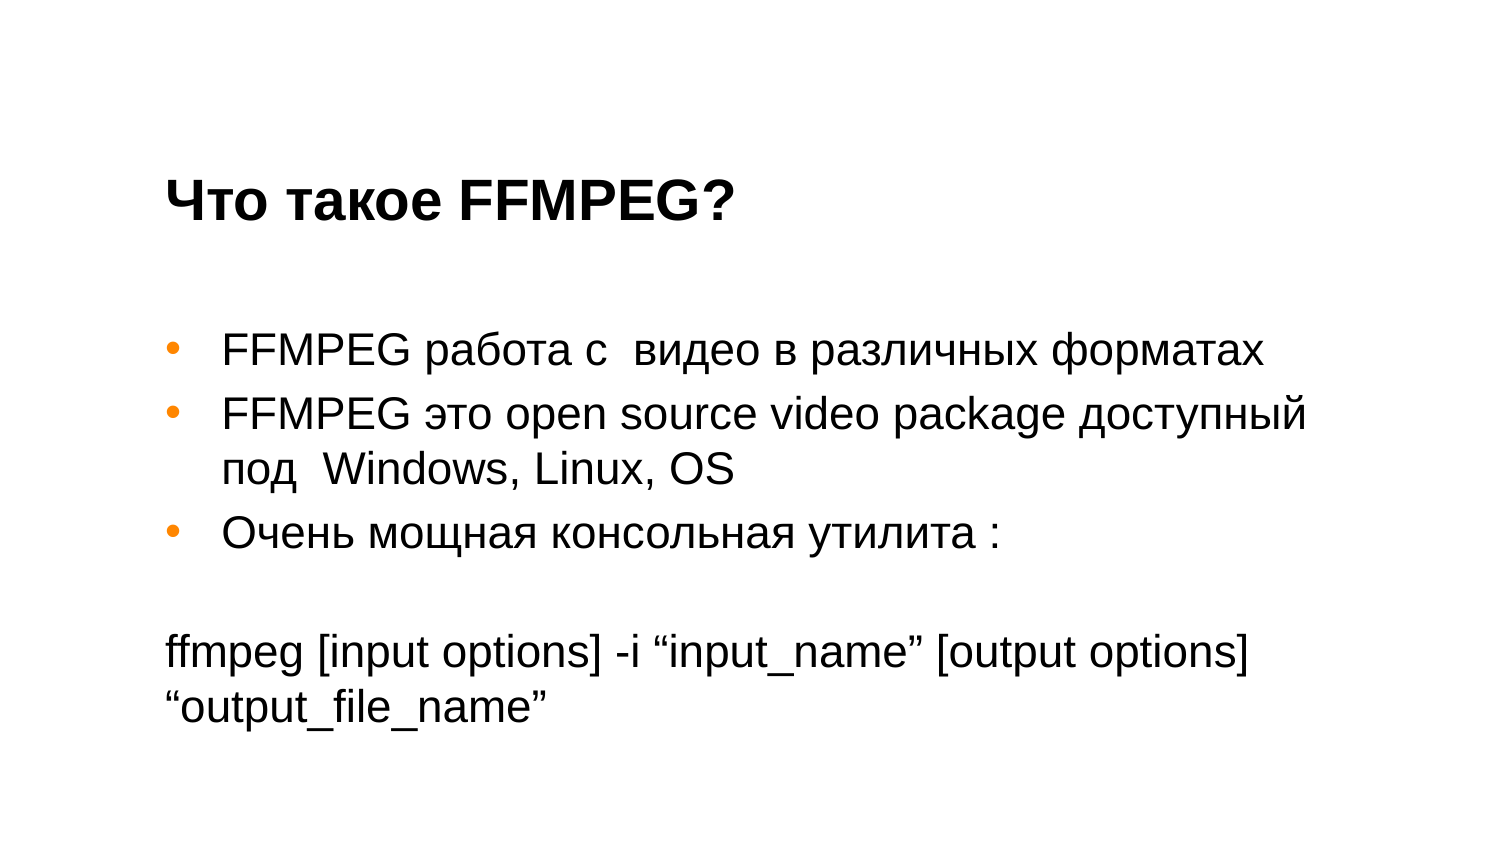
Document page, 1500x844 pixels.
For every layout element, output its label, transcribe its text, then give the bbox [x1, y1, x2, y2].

text_box FFMPEG работа с видео в различных форматах FFMPEG это open source video package доступный под Windows, Linux, OS Очень мощная консольная утилита : ffmpeg [input options] -i “input_name” [output options] “output_file_name” [149, 312, 1350, 844]
text_box Что такое FFMPEG? [149, 49, 1350, 240]
